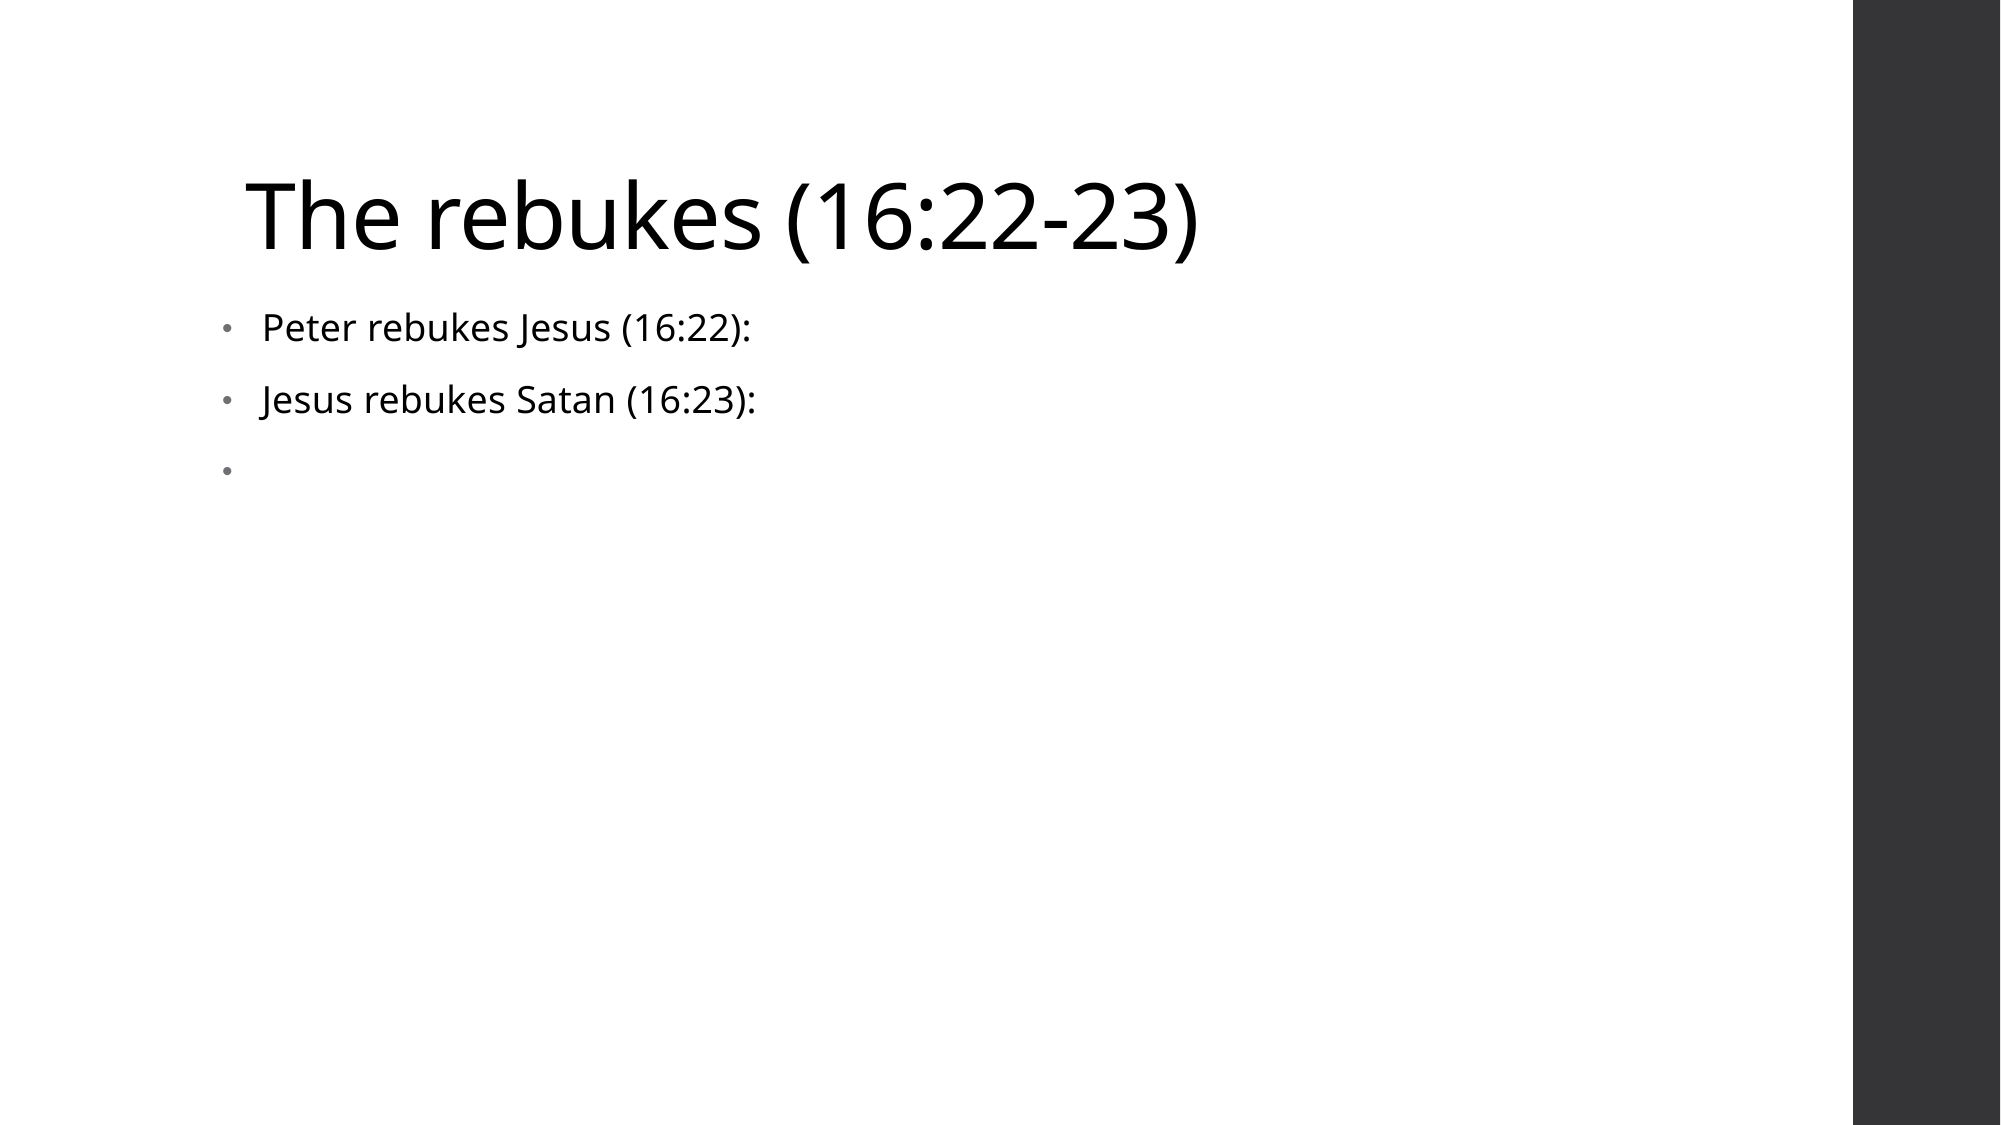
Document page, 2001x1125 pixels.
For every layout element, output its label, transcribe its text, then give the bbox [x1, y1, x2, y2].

title The rebukes (16:22-23) [206, 60, 1797, 278]
list Peter rebukes Jesus (16:22): Jesus rebukes Satan (16:23): [206, 299, 1617, 1014]
